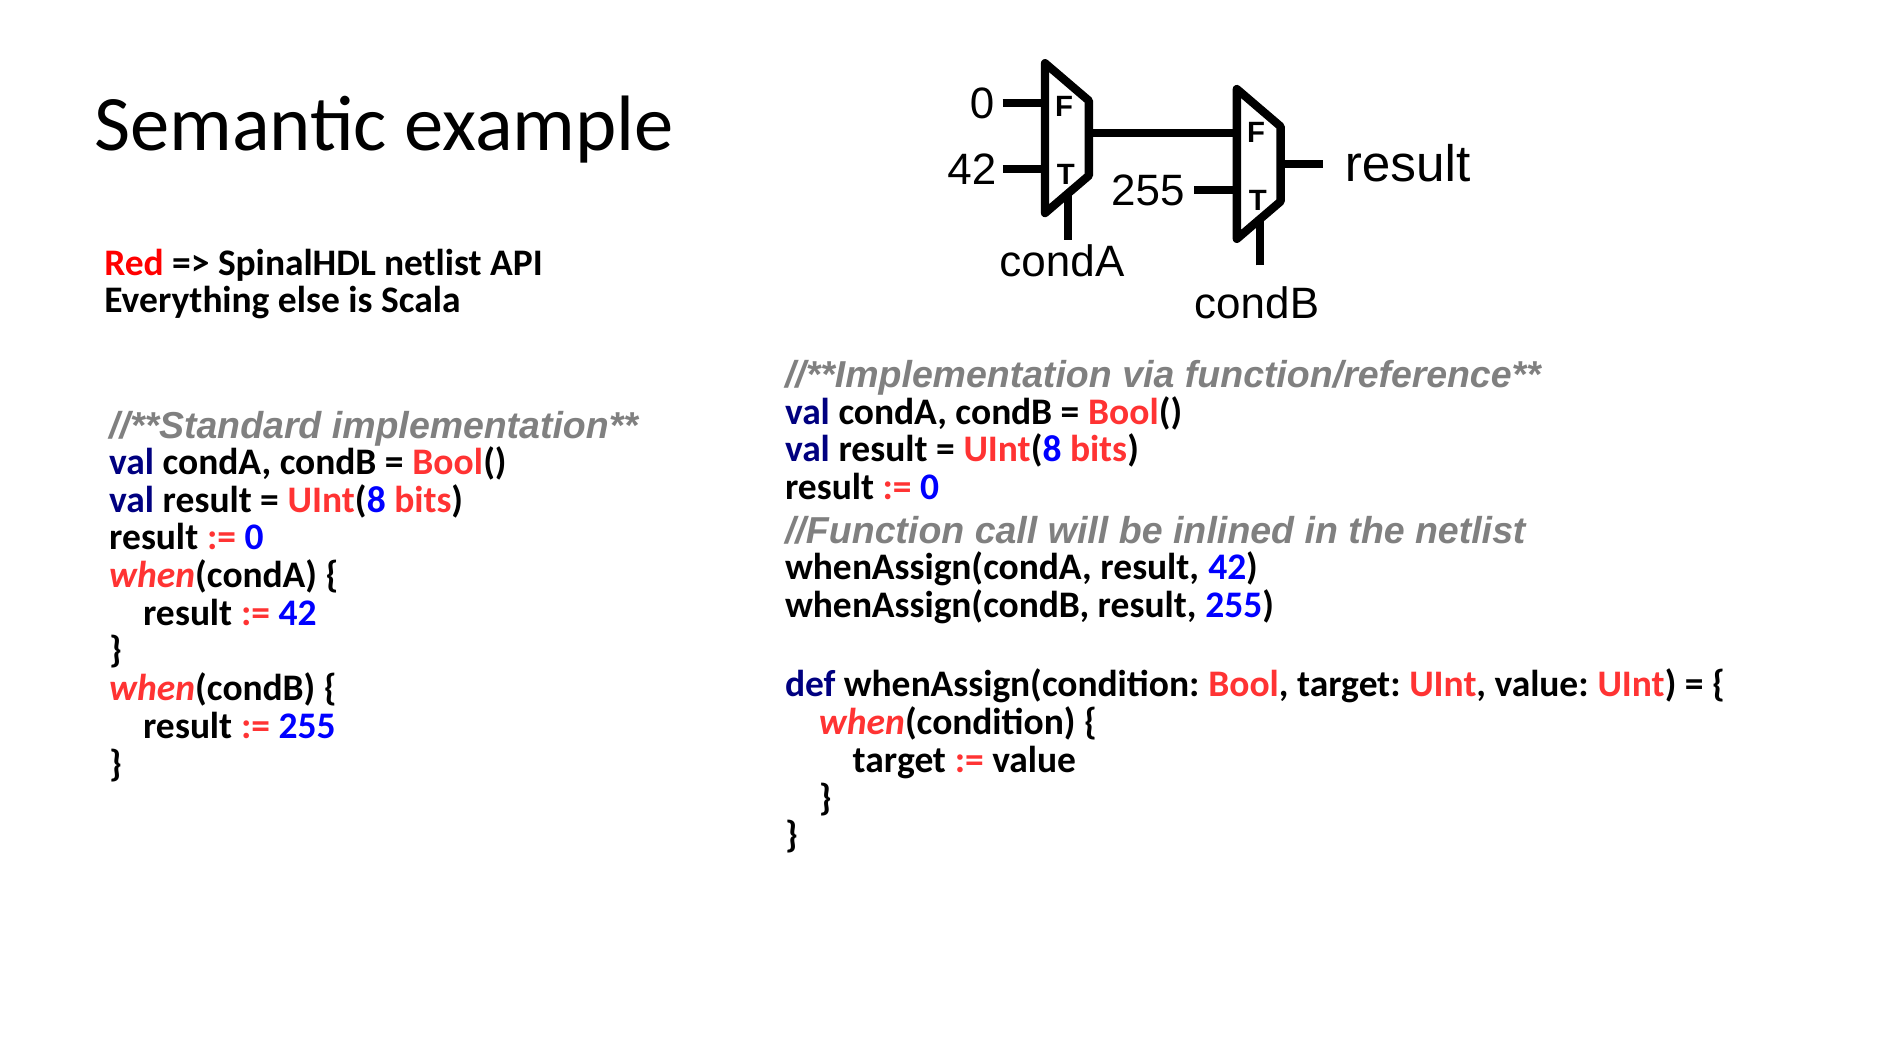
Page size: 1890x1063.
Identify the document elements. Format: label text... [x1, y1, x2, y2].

text_box Red => SpinalHDL netlist API Everything else is Scala [89, 239, 738, 346]
text_box //**Standard implementation** val condA, condB = Bool() val result = UInt(8 bits) result := 0 when(condA) { result := 42 } when(condB) { result := 255 } [94, 396, 662, 910]
text_box //**Implementation via function/reference** val condA, condB = Bool() val result = UInt(8 bits) result := 0 //Function call will be inlined in the netlist whenAssign(condA, result, 42) whenAssign(condB, result, 255) def whenAssign(condition: Bool, target: UInt, value: UInt) = { when(condition) { target := value } } [770, 346, 1857, 949]
title Semantic example [94, 42, 1796, 220]
picture [921, 59, 1497, 343]
